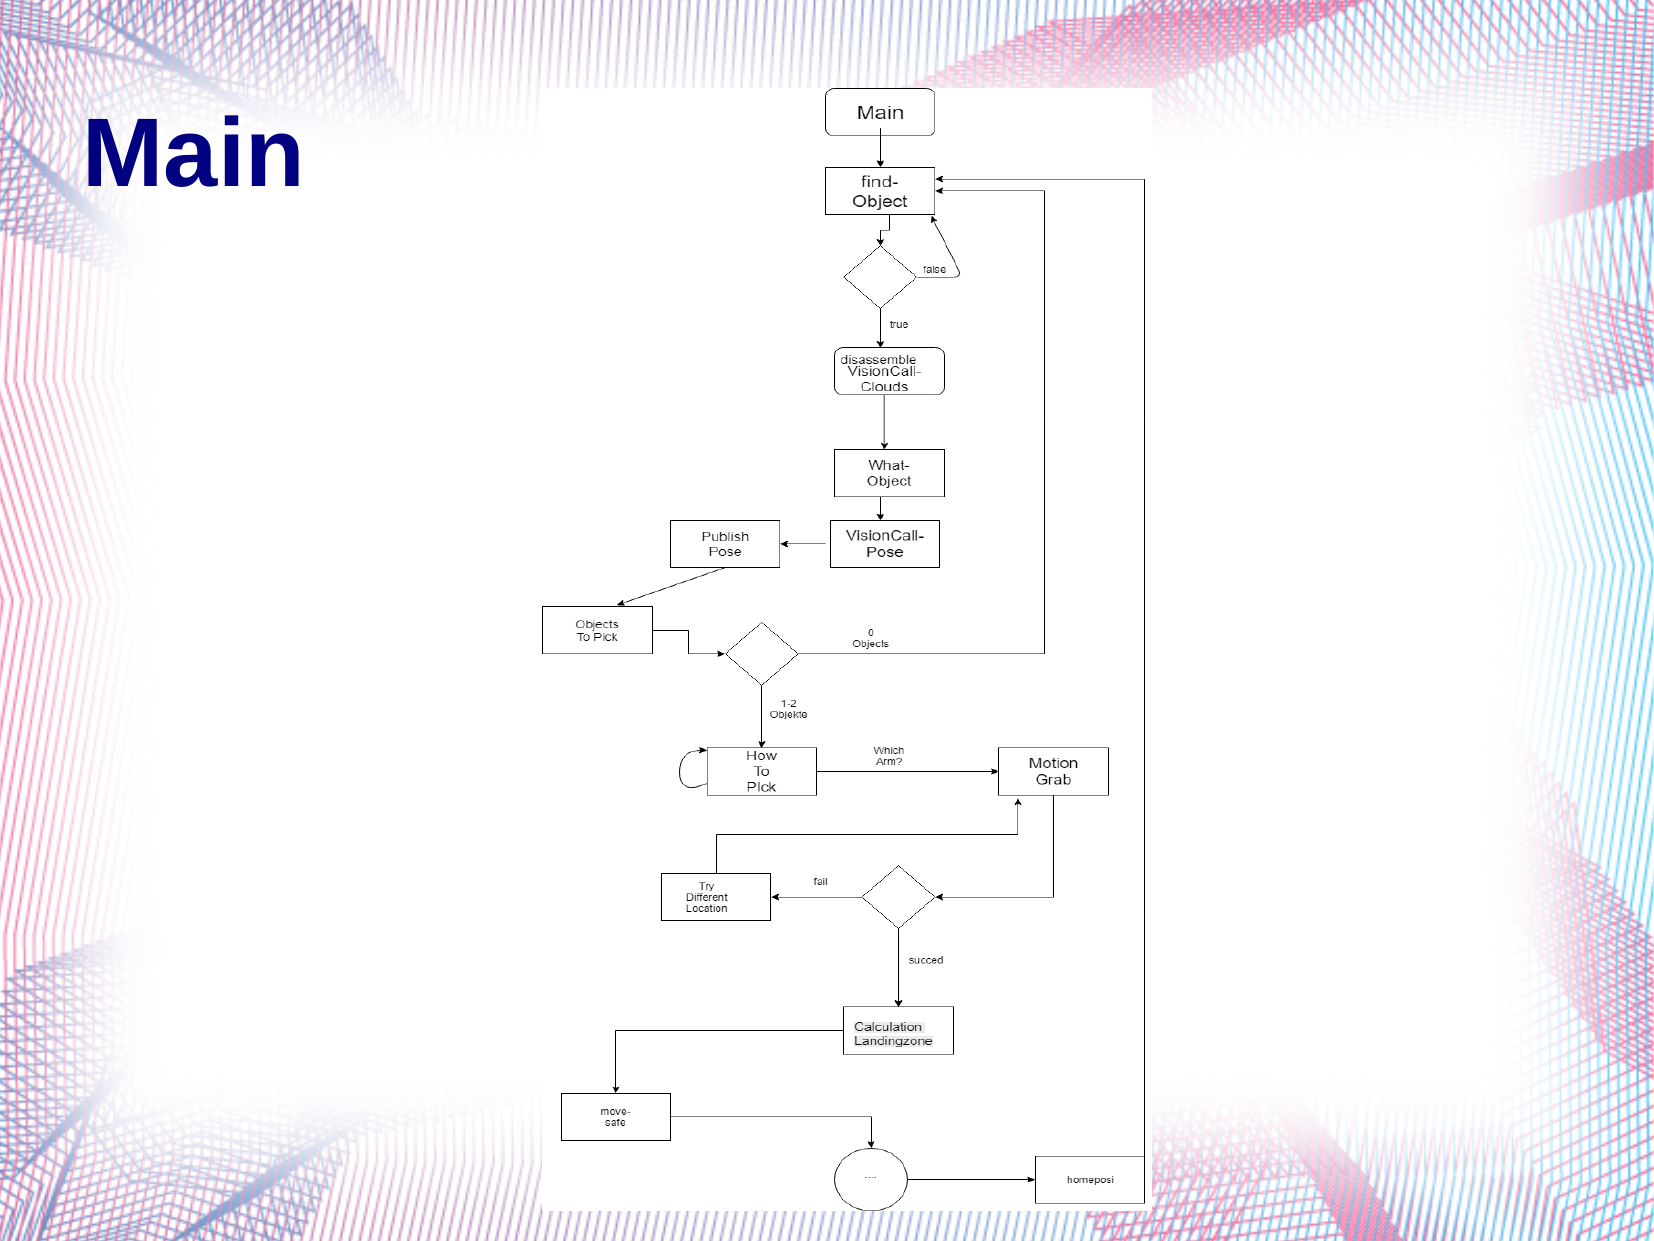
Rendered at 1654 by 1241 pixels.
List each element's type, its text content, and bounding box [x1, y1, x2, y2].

picture [0, 0, 1654, 1241]
title Main [82, 49, 1571, 257]
